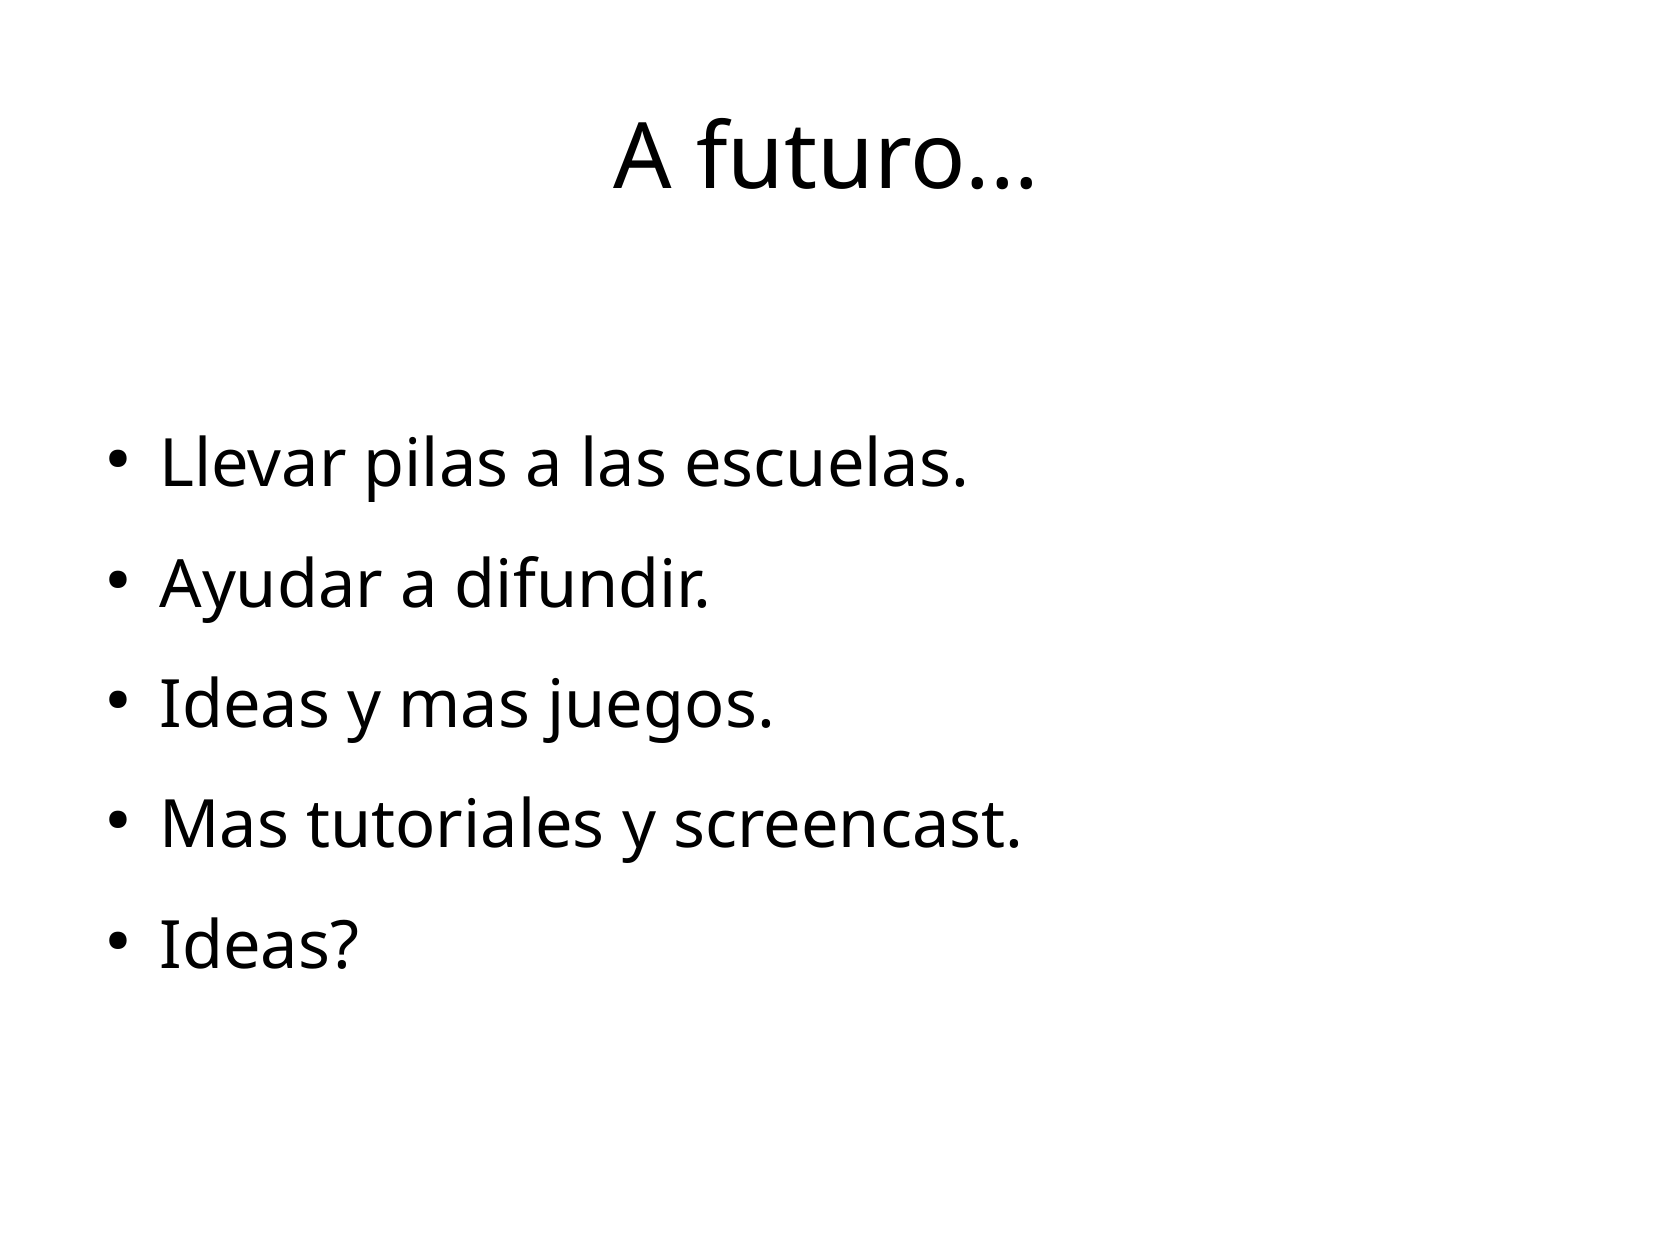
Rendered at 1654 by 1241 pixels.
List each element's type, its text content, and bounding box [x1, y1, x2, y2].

list Llevar pilas a las escuelas. Ayudar a difundir. Ideas y mas juegos. Mas tutoriales y screencast. Ideas? [88, 295, 1577, 1114]
title A futuro... [82, 49, 1571, 257]
